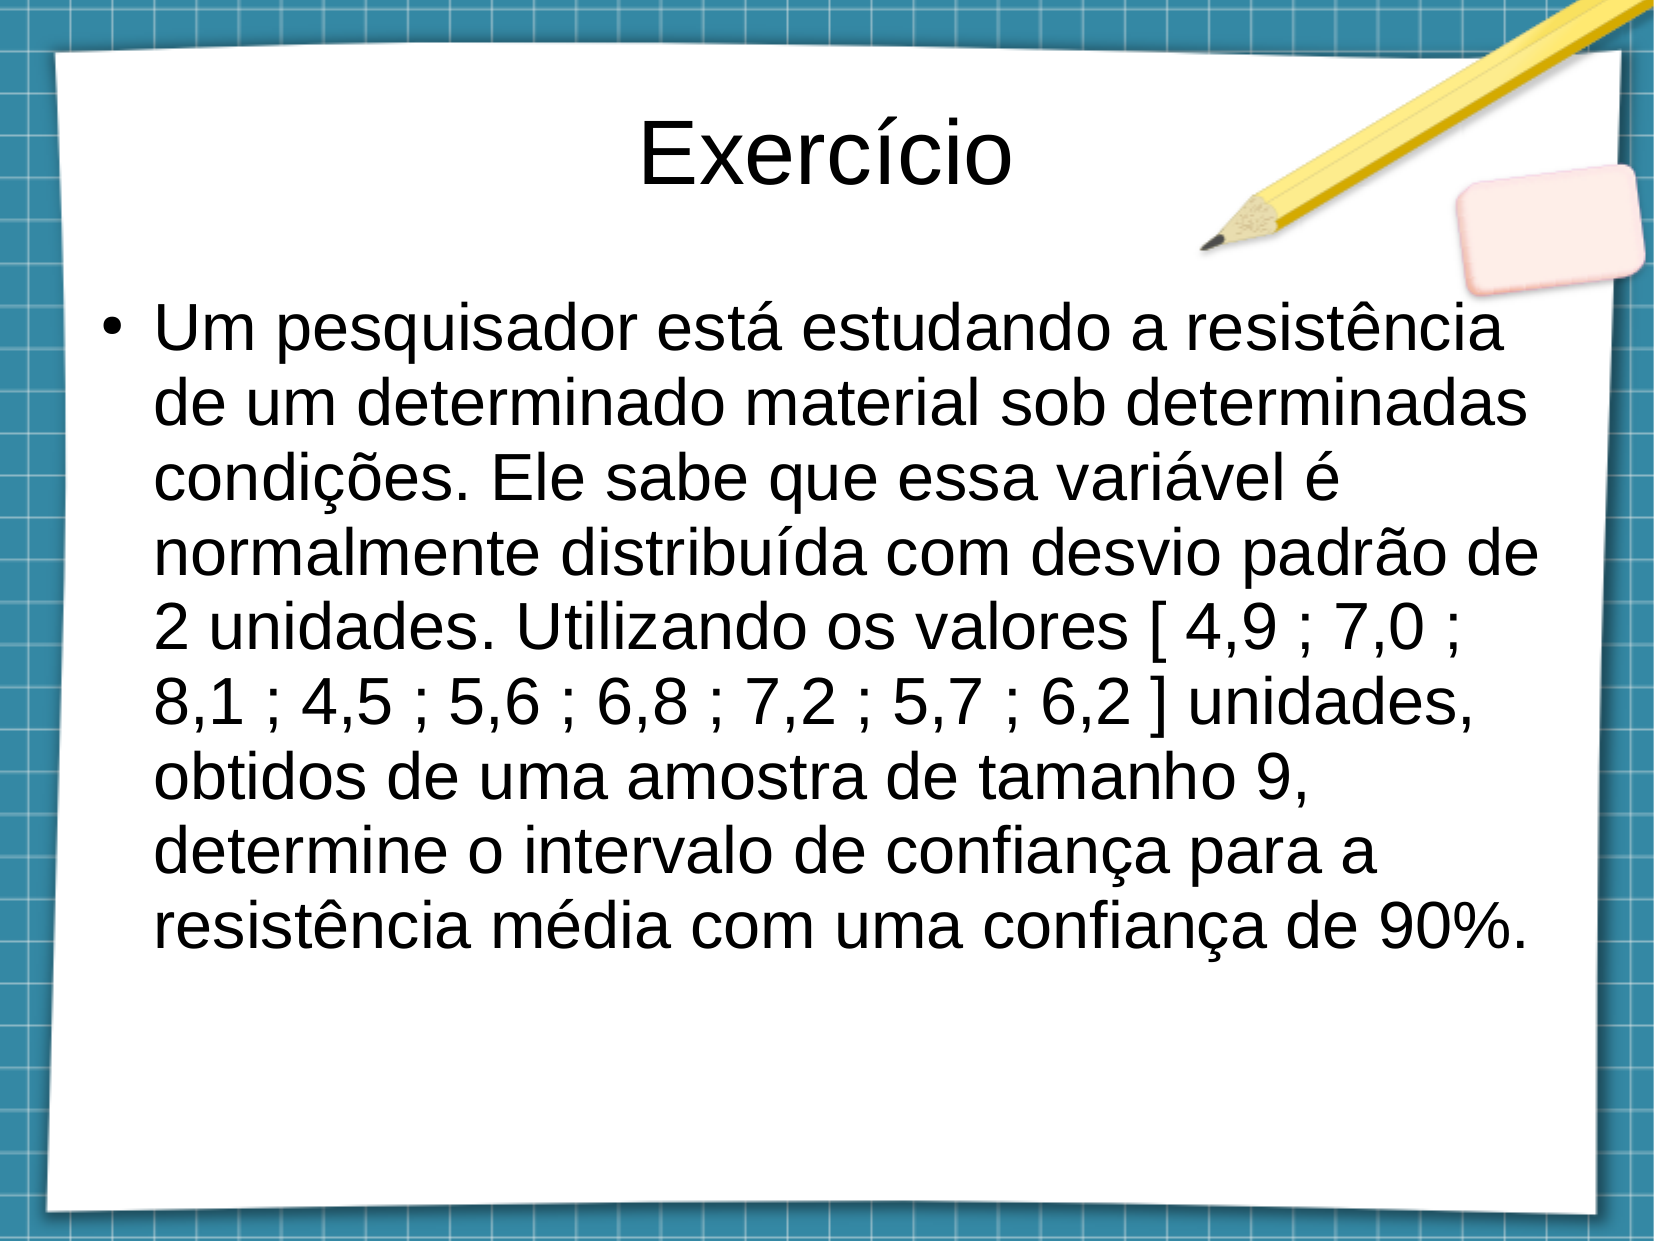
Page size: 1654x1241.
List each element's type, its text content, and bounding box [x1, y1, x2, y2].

picture [0, 0, 1654, 1241]
list Um pesquisador está estudando a resistência de um determinado material sob determinadas condições. Ele sabe que essa variável é normalmente distribuída com desvio padrão de 2 unidades. Utilizando os valores [ 4,9 ; 7,0 ; 8,1 ; 4,5 ; 5,6 ; 6,8 ; 7,2 ; 5,7 ; 6,2 ] unidades, obtidos de uma amostra de tamanho 9, determine o intervalo de confiança para a resistência média com uma confiança de 90%. [82, 290, 1571, 1010]
title Exercício [82, 49, 1571, 257]
